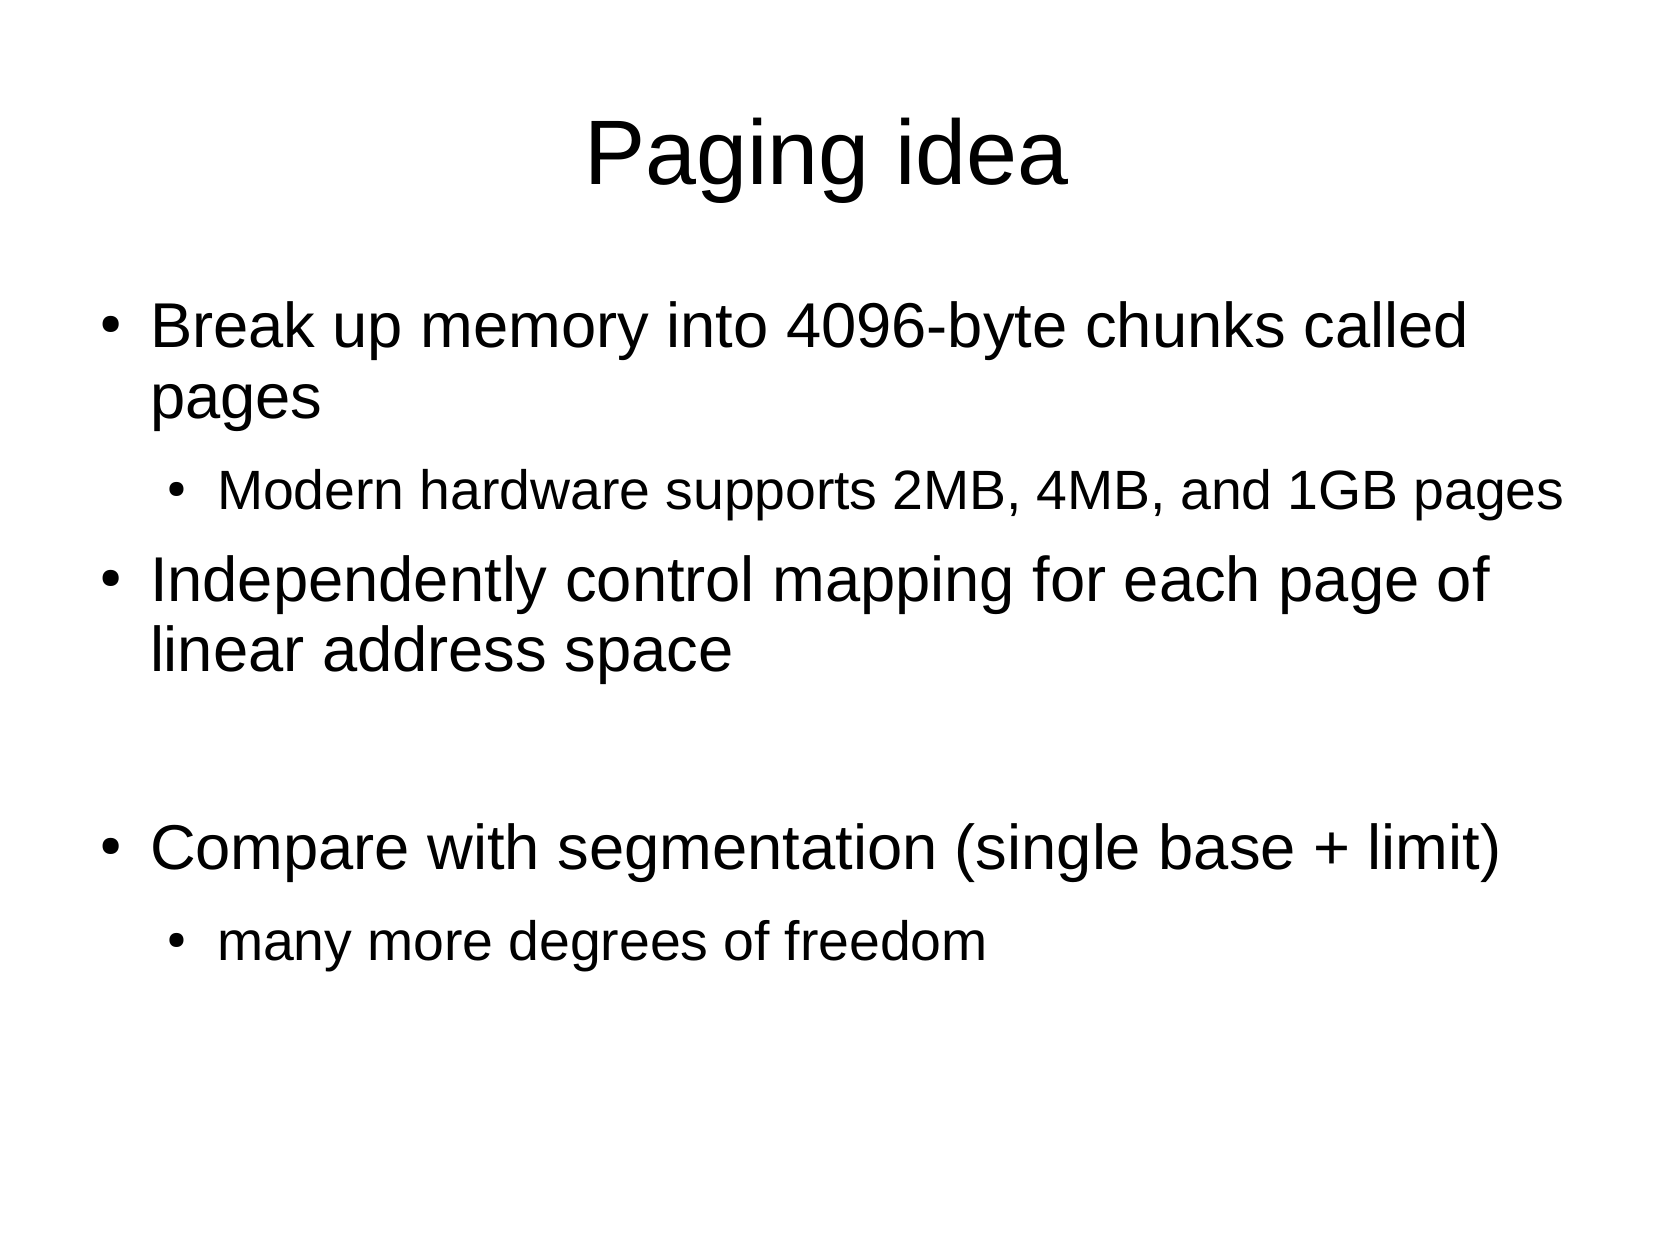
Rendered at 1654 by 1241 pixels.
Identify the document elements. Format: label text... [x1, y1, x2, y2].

list Break up memory into 4096-byte chunks called pages Modern hardware supports 2MB, 4MB, and 1GB pages Independently control mapping for each page of linear address space Compare with segmentation (single base + limit) many more degrees of freedom [82, 290, 1571, 1010]
title Paging idea [82, 49, 1571, 257]
